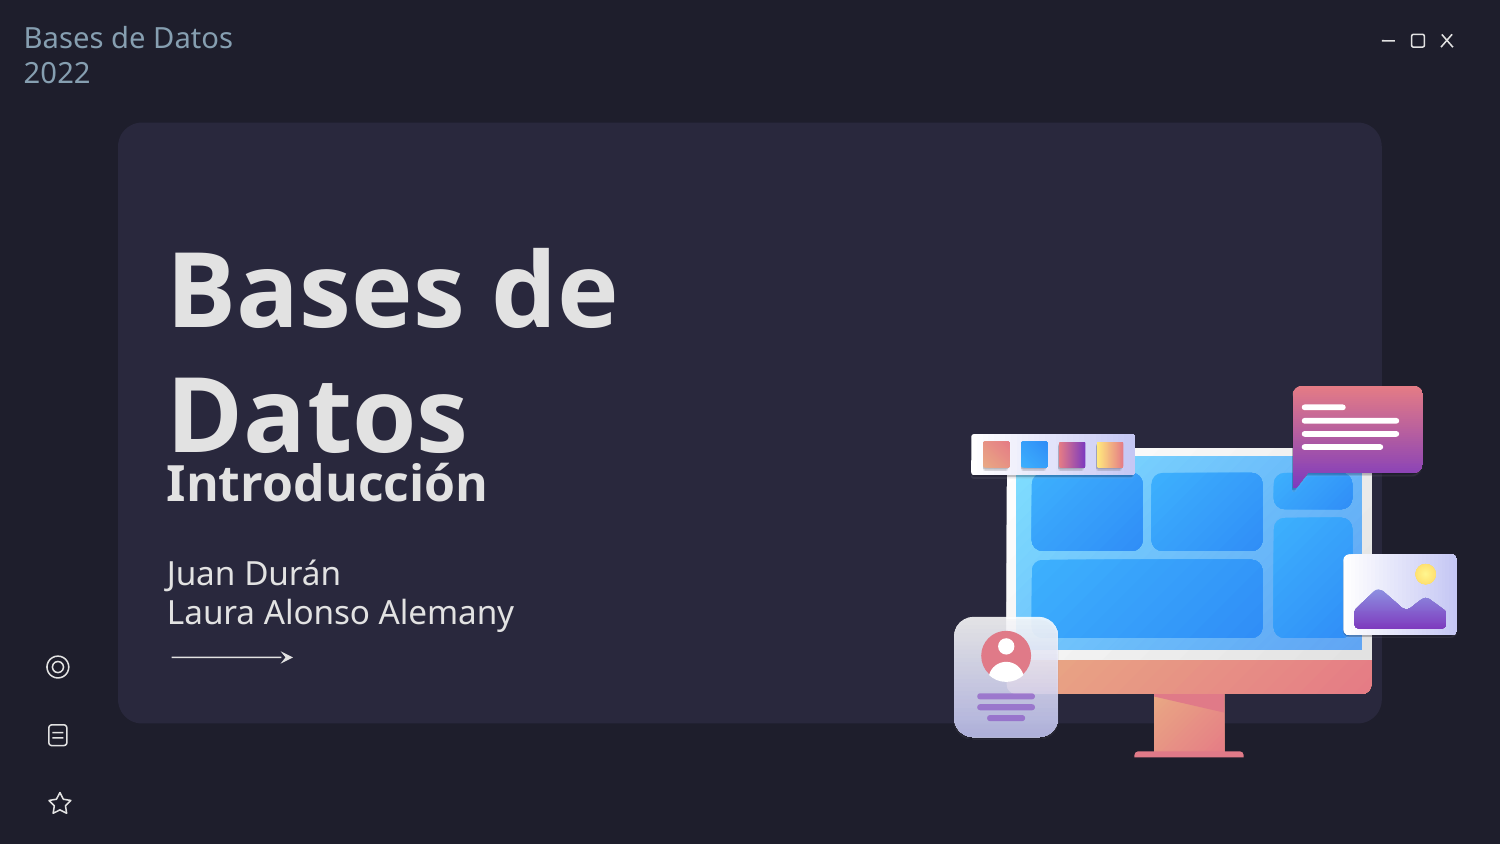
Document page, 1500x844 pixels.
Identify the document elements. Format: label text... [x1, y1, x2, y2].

text_box [954, 385, 1458, 758]
subtitle Introducción Juan Durán Laura Alonso Alemany [151, 506, 639, 577]
title Bases de Datos [151, 216, 882, 480]
